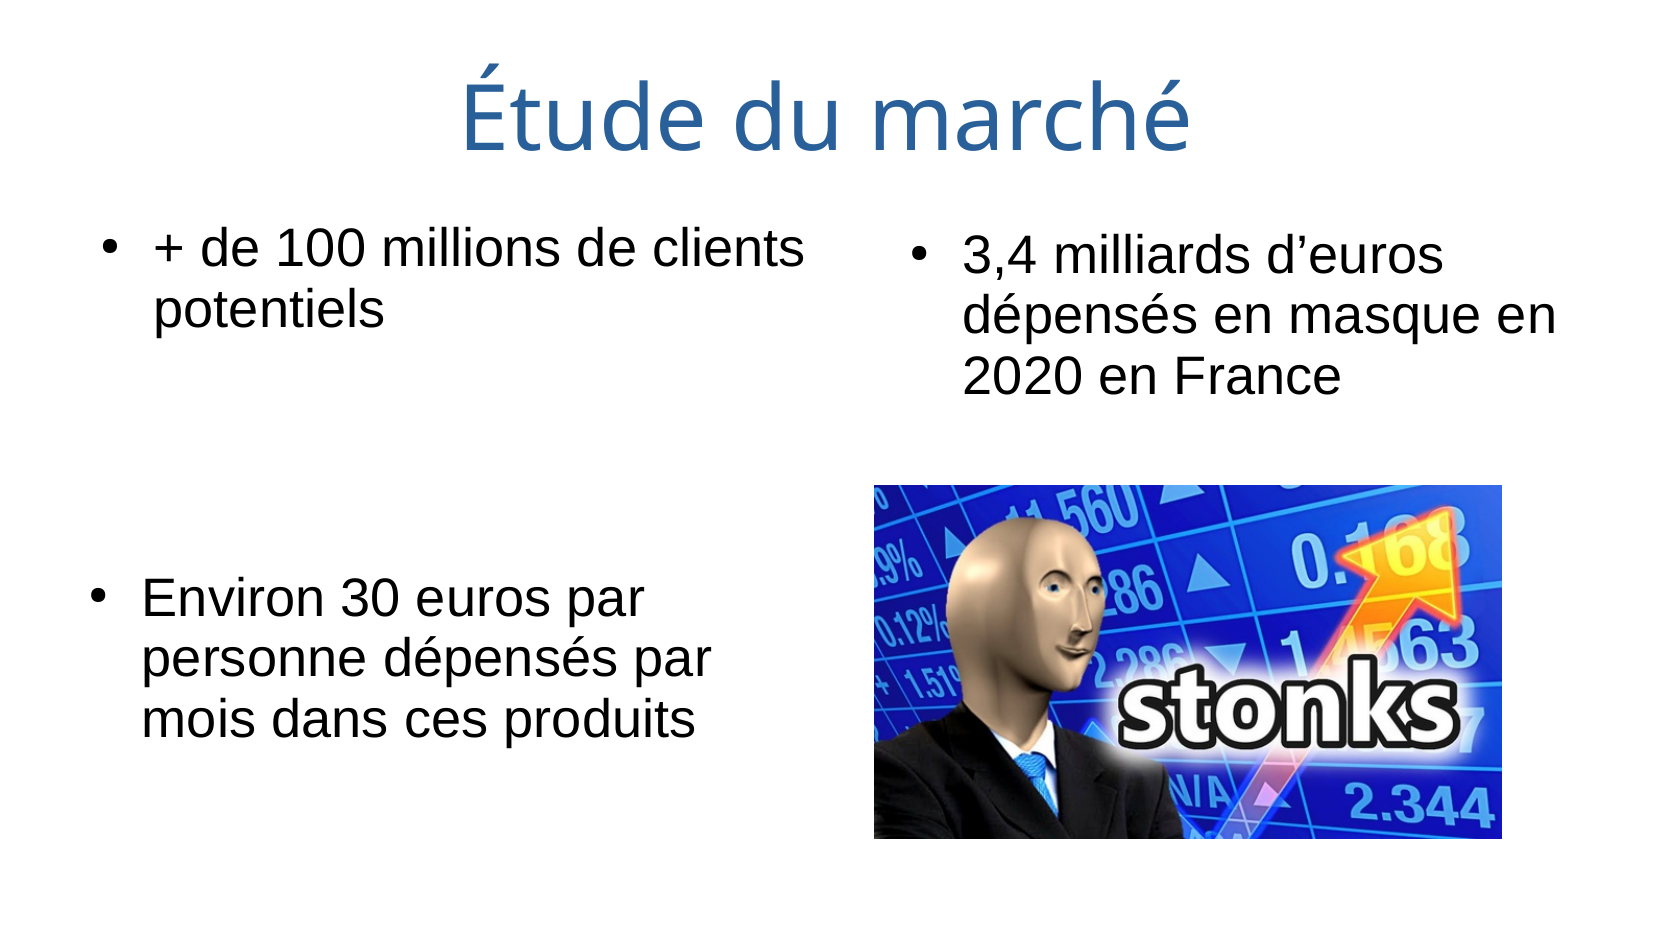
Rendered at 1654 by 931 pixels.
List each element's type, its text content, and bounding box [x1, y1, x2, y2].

title Étude du marché [82, 37, 1571, 193]
list Environ 30 euros par personne dépensés par mois dans ces produits [70, 566, 798, 825]
list 3,4 milliards d’euros dépensés en masque en 2020 en France [891, 224, 1619, 482]
picture [874, 485, 1502, 839]
list + de 100 millions de clients potentiels [82, 217, 809, 475]
